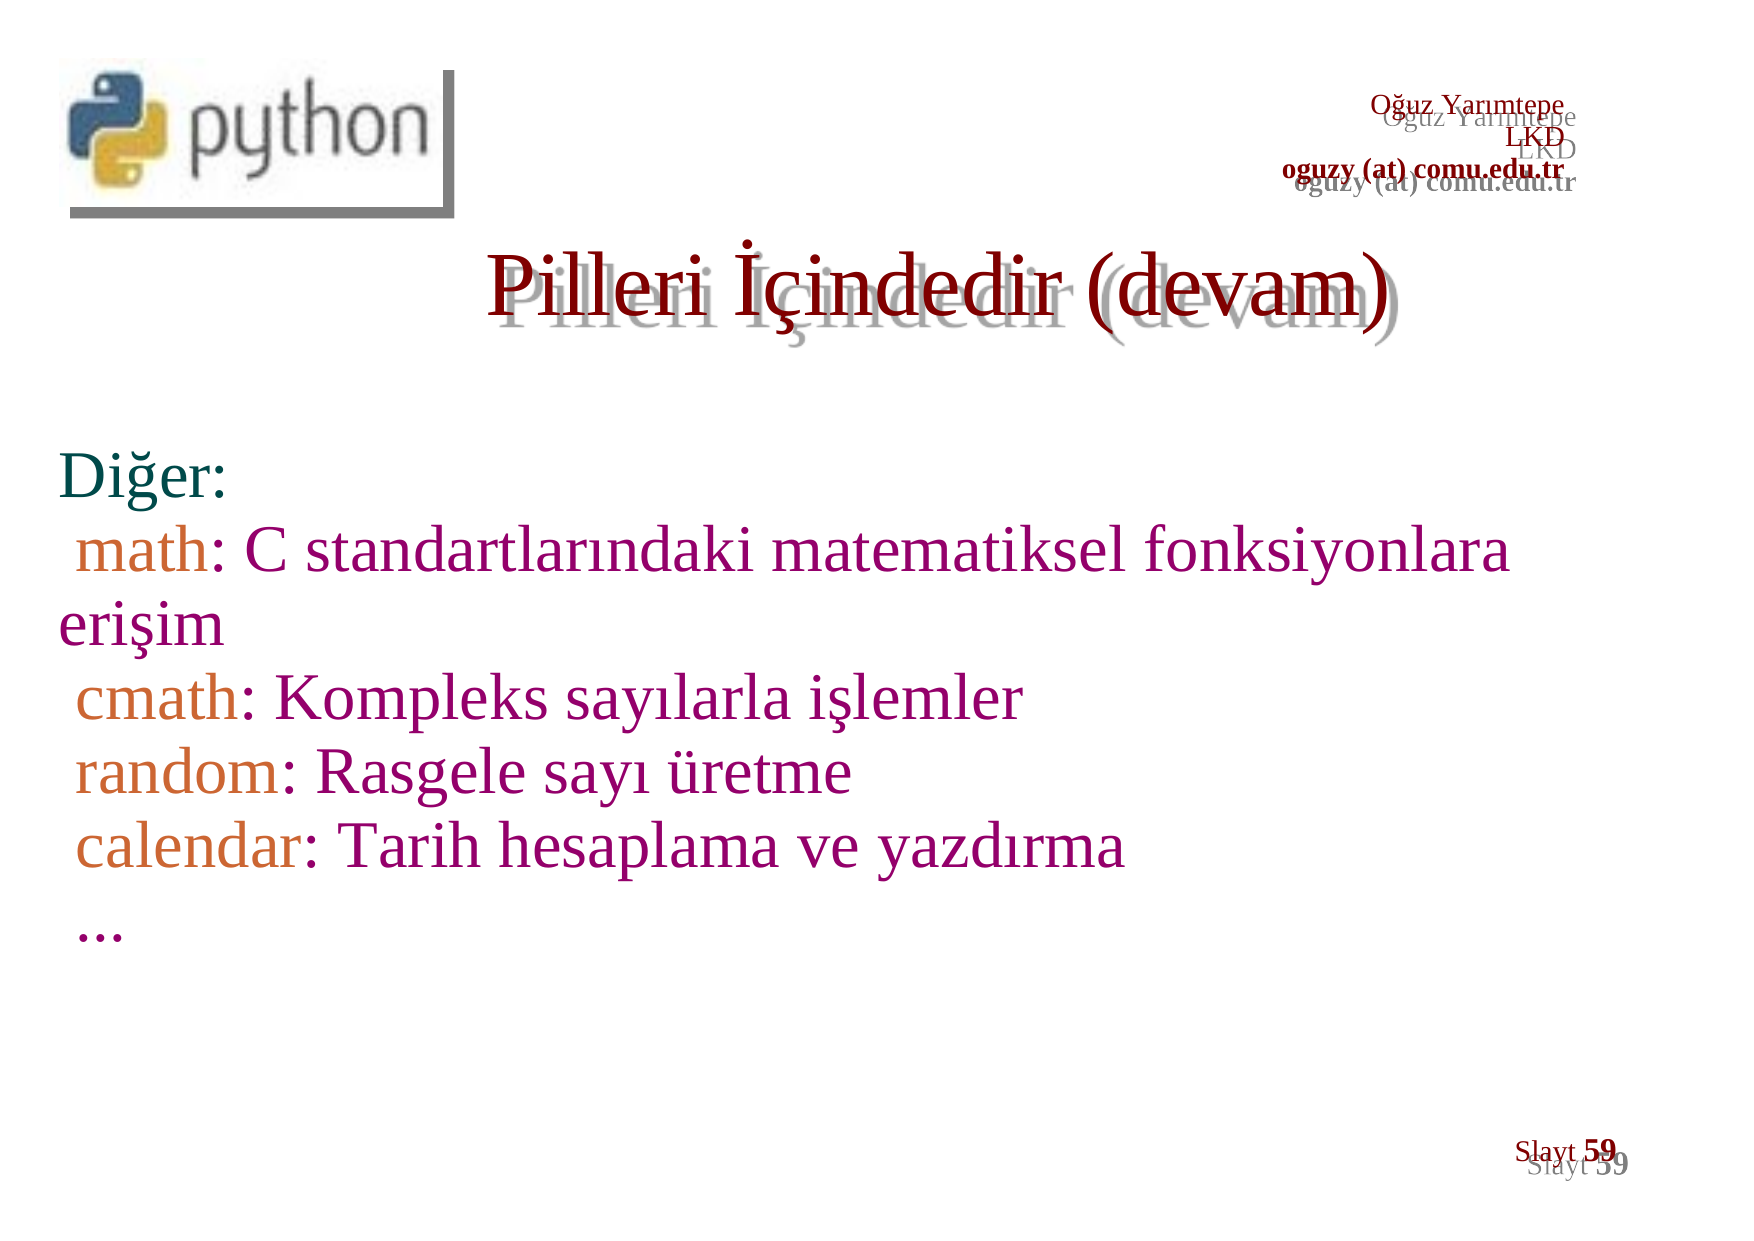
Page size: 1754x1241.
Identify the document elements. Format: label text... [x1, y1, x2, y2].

subtitle Diğer: math: C standartlarındaki matematiksel fonksiyonlara erişim cmath: Kompleks sayılarla işlemler random: Rasgele sayı üretme calendar: Tarih hesaplama ve yazdırma ... [59, 360, 1695, 1034]
picture [59, 58, 443, 207]
title Pilleri İçindedir (devam) [194, 214, 1684, 355]
